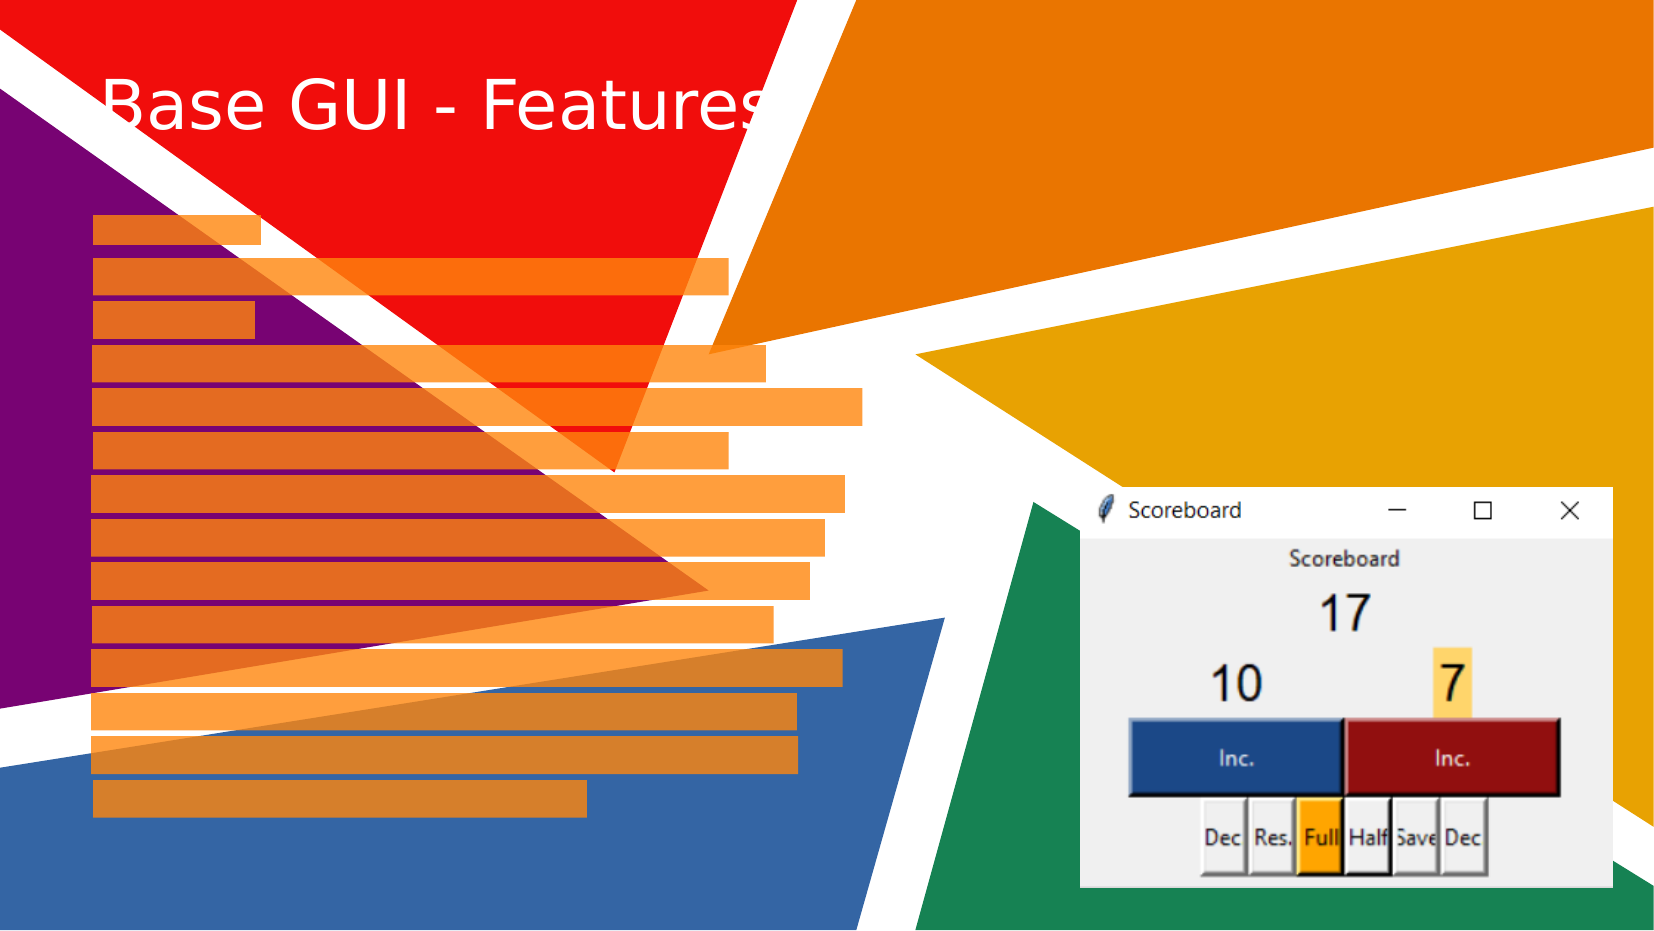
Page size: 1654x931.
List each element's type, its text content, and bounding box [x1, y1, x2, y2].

picture [1080, 487, 1613, 888]
title Base GUI - Features [88, 23, 788, 188]
text_box Features: 1. Service is indicated by a yellow highlight 2. Service alternates every 5 serves 3. Your game type full or half is indicated by the yellow highlight in Full/Half 4a. The first digit shows the total serves 4b. The left digits shows the blue score 4c. The right digit shows the red score 5. You can register a win only if your score is grater or equal to 21 AND score difference between the two players is greater or equal than two. This rule is portrayed in the next slide [75, 200, 901, 826]
